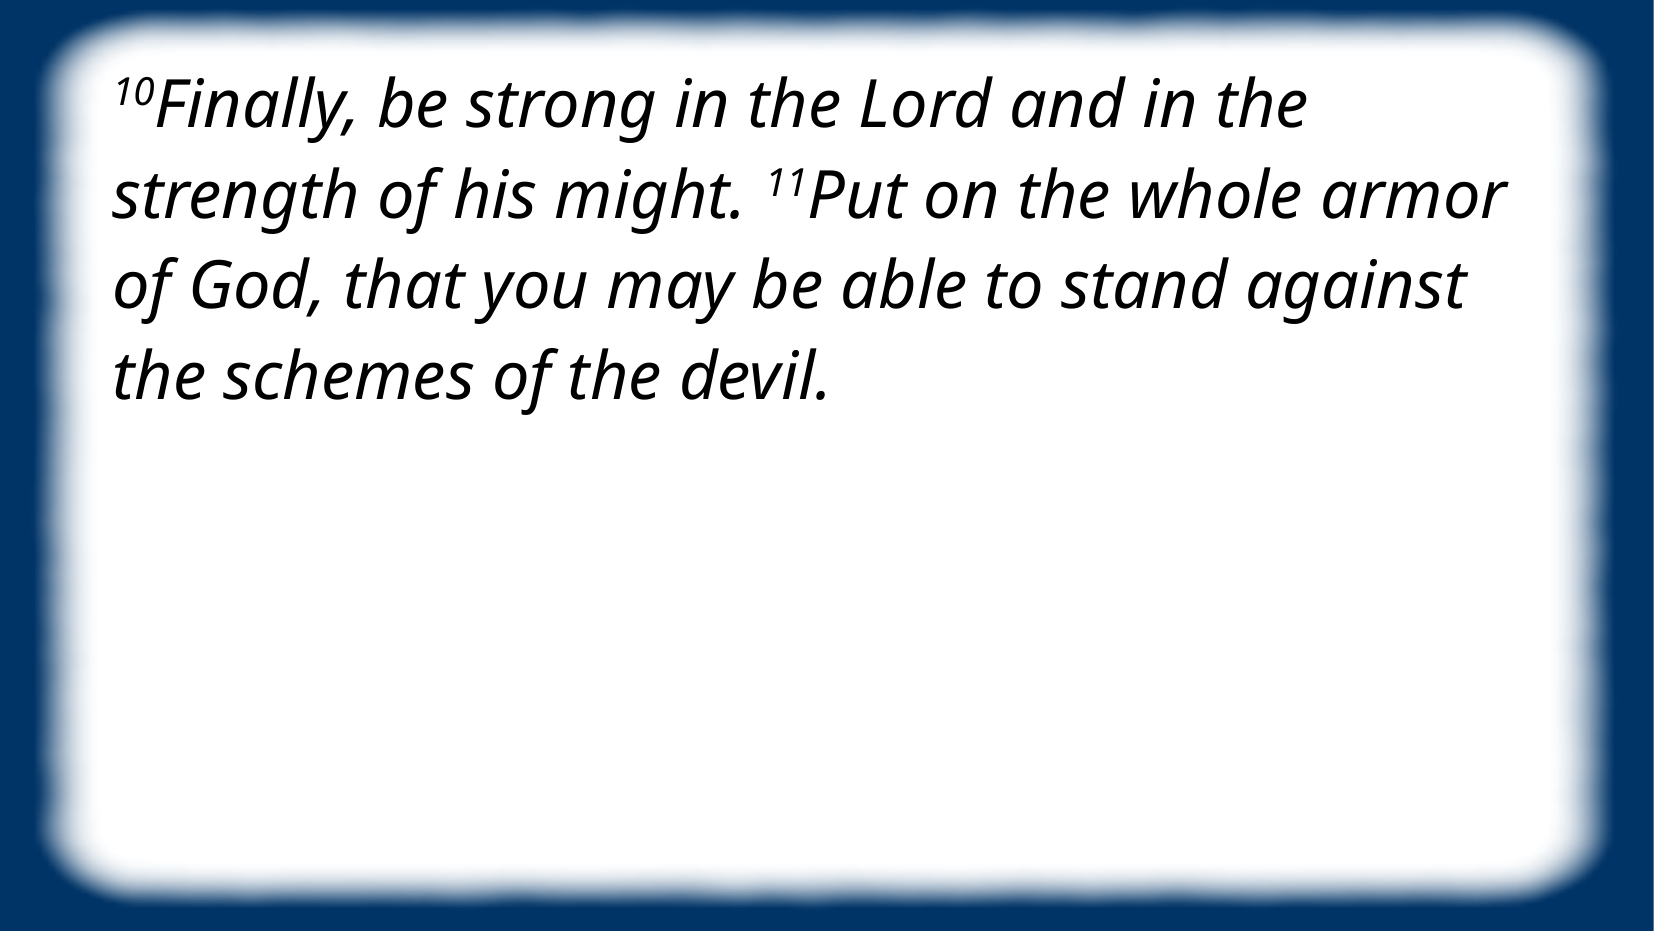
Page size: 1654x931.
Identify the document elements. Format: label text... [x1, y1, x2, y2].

picture [0, 0, 1654, 931]
text_box 10Finally, be strong in the Lord and in the strength of his might. 11Put on the whole armor of God, that you may be able to stand against the schemes of the devil. [97, 48, 1553, 419]
